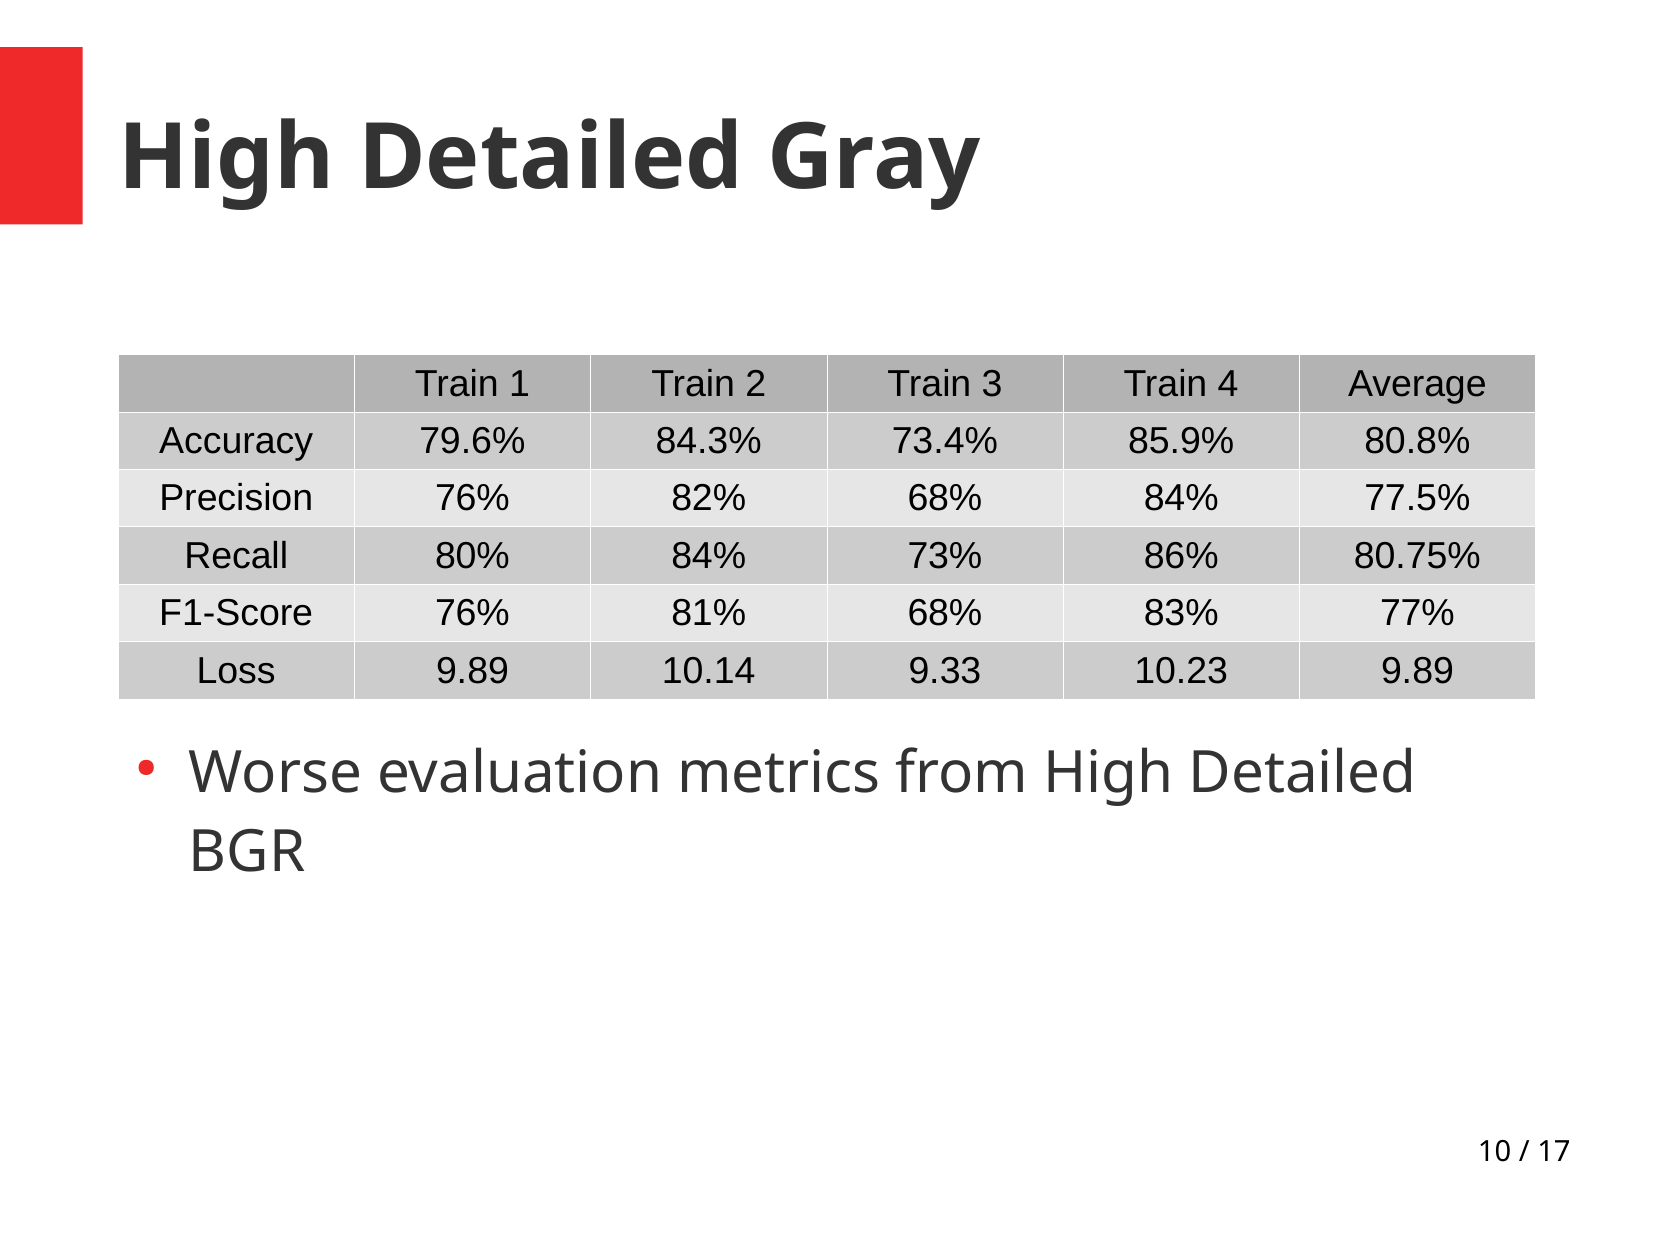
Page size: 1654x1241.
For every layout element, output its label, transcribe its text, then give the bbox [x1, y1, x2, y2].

table_cell 68% [828, 470, 1063, 526]
table_cell Precision [119, 470, 354, 526]
table_cell 76% [355, 585, 590, 641]
table_cell 85.9% [1064, 413, 1299, 469]
table_cell 84.3% [591, 413, 827, 469]
table_cell 84% [591, 527, 827, 584]
table_cell 84% [1064, 470, 1299, 526]
table_cell 81% [591, 585, 827, 641]
title High Detailed Gray [118, 49, 1571, 257]
list Worse evaluation metrics from High Detailed BGR [118, 730, 1536, 1074]
table_cell 77% [1300, 585, 1535, 641]
table_cell 82% [591, 470, 827, 526]
table_cell 80.8% [1300, 413, 1535, 469]
table_cell 79.6% [355, 413, 590, 469]
table_cell Accuracy [119, 413, 354, 469]
table_cell 10.14 [591, 642, 827, 699]
table_cell 9.89 [1300, 642, 1535, 699]
table_header Train 3 [828, 355, 1063, 412]
table_cell 73% [828, 527, 1063, 584]
table_header Train 1 [355, 355, 590, 412]
table_cell 80.75% [1300, 527, 1535, 584]
table_cell 83% [1064, 585, 1299, 641]
table_cell 86% [1064, 527, 1299, 584]
table_cell 68% [828, 585, 1063, 641]
table_header Train 4 [1064, 355, 1299, 412]
table_cell 9.89 [355, 642, 590, 699]
table_header Train 2 [591, 355, 827, 412]
table_header [119, 355, 354, 412]
table_cell Loss [119, 642, 354, 699]
table_cell 73.4% [828, 413, 1063, 469]
table_cell Recall [119, 527, 354, 584]
table_cell 9.33 [828, 642, 1063, 699]
table_cell 80% [355, 527, 590, 584]
table_cell 76% [355, 470, 590, 526]
table_header Average [1300, 355, 1535, 412]
table_cell F1-Score [119, 585, 354, 641]
table_cell 10.23 [1064, 642, 1299, 699]
table_cell 77.5% [1300, 470, 1535, 526]
